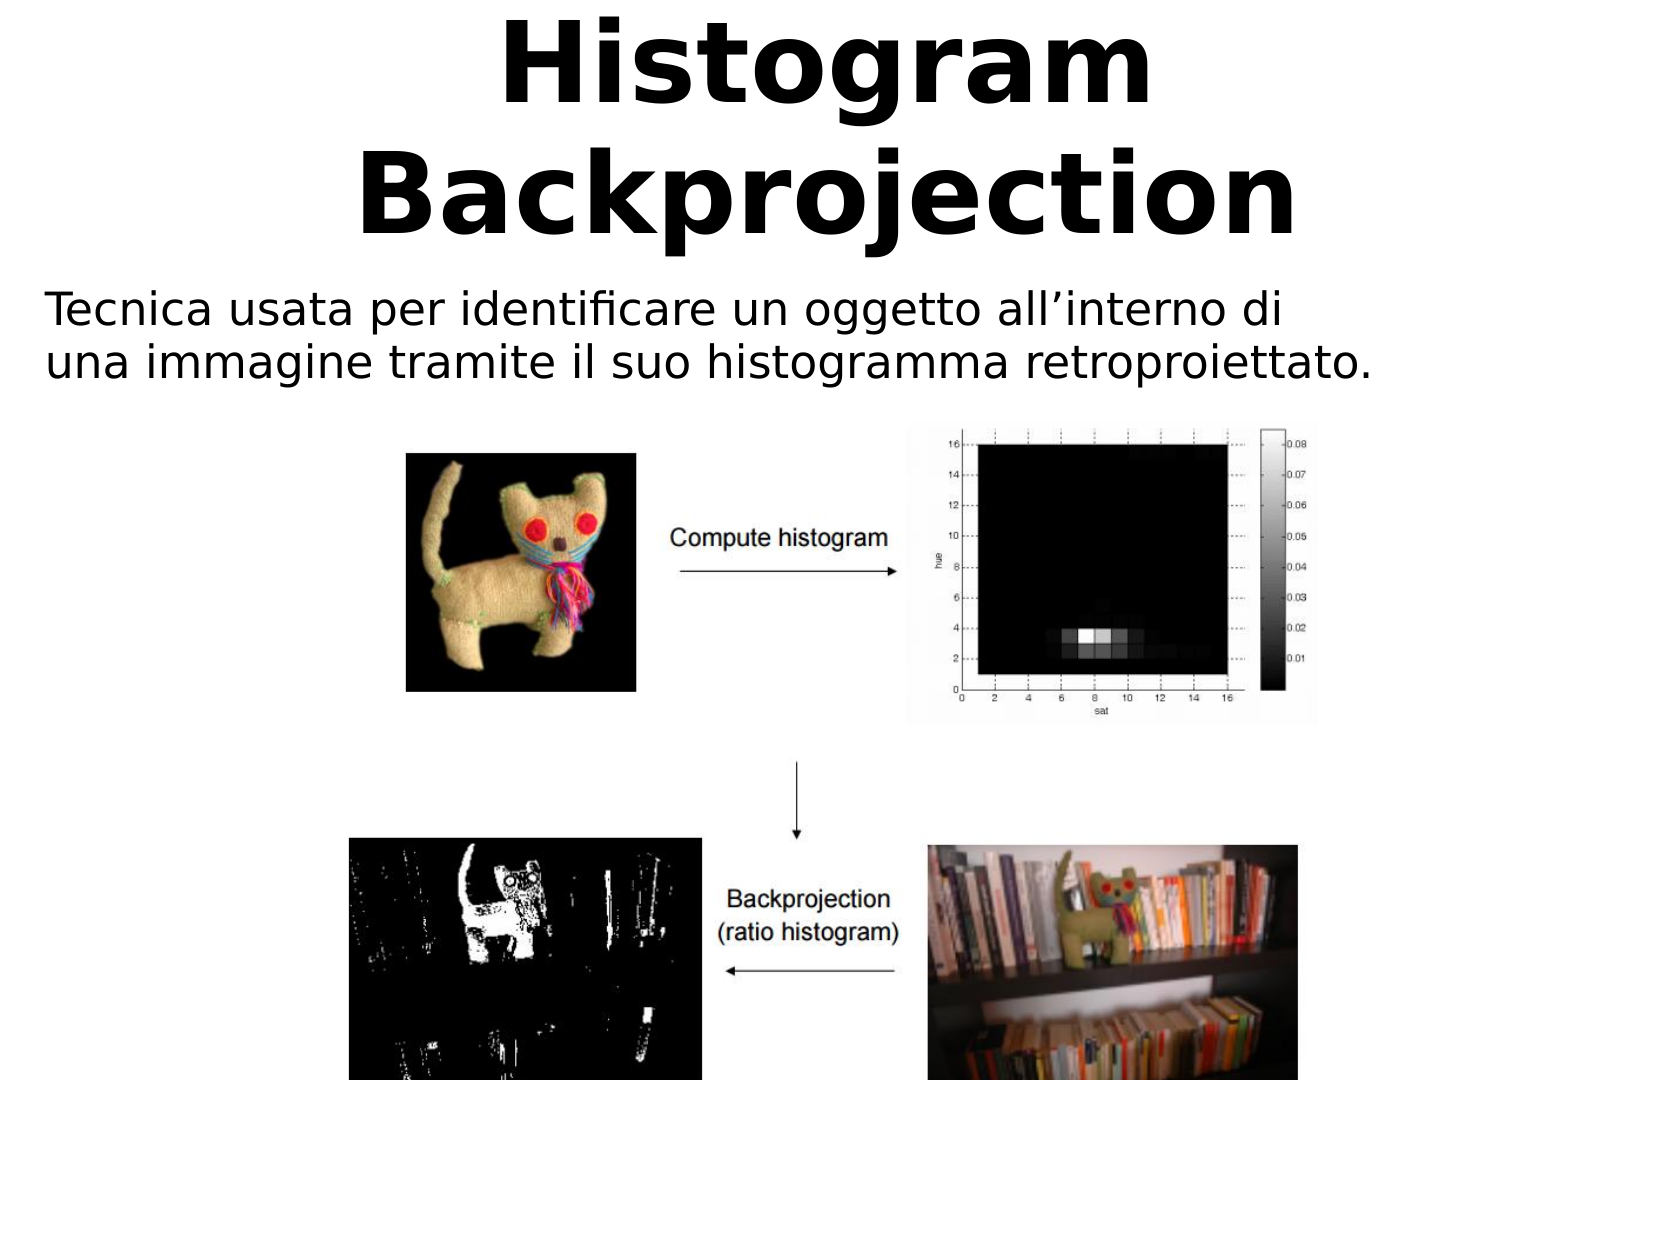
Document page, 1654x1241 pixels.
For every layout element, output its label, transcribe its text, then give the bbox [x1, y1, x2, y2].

title Histogram Backprojection [82, 0, 1571, 261]
text_box Tecnica usata per identificare un oggetto all’interno di una immagine tramite il suo histogramma retroproiettato. [30, 275, 1396, 450]
picture [348, 420, 1318, 1080]
